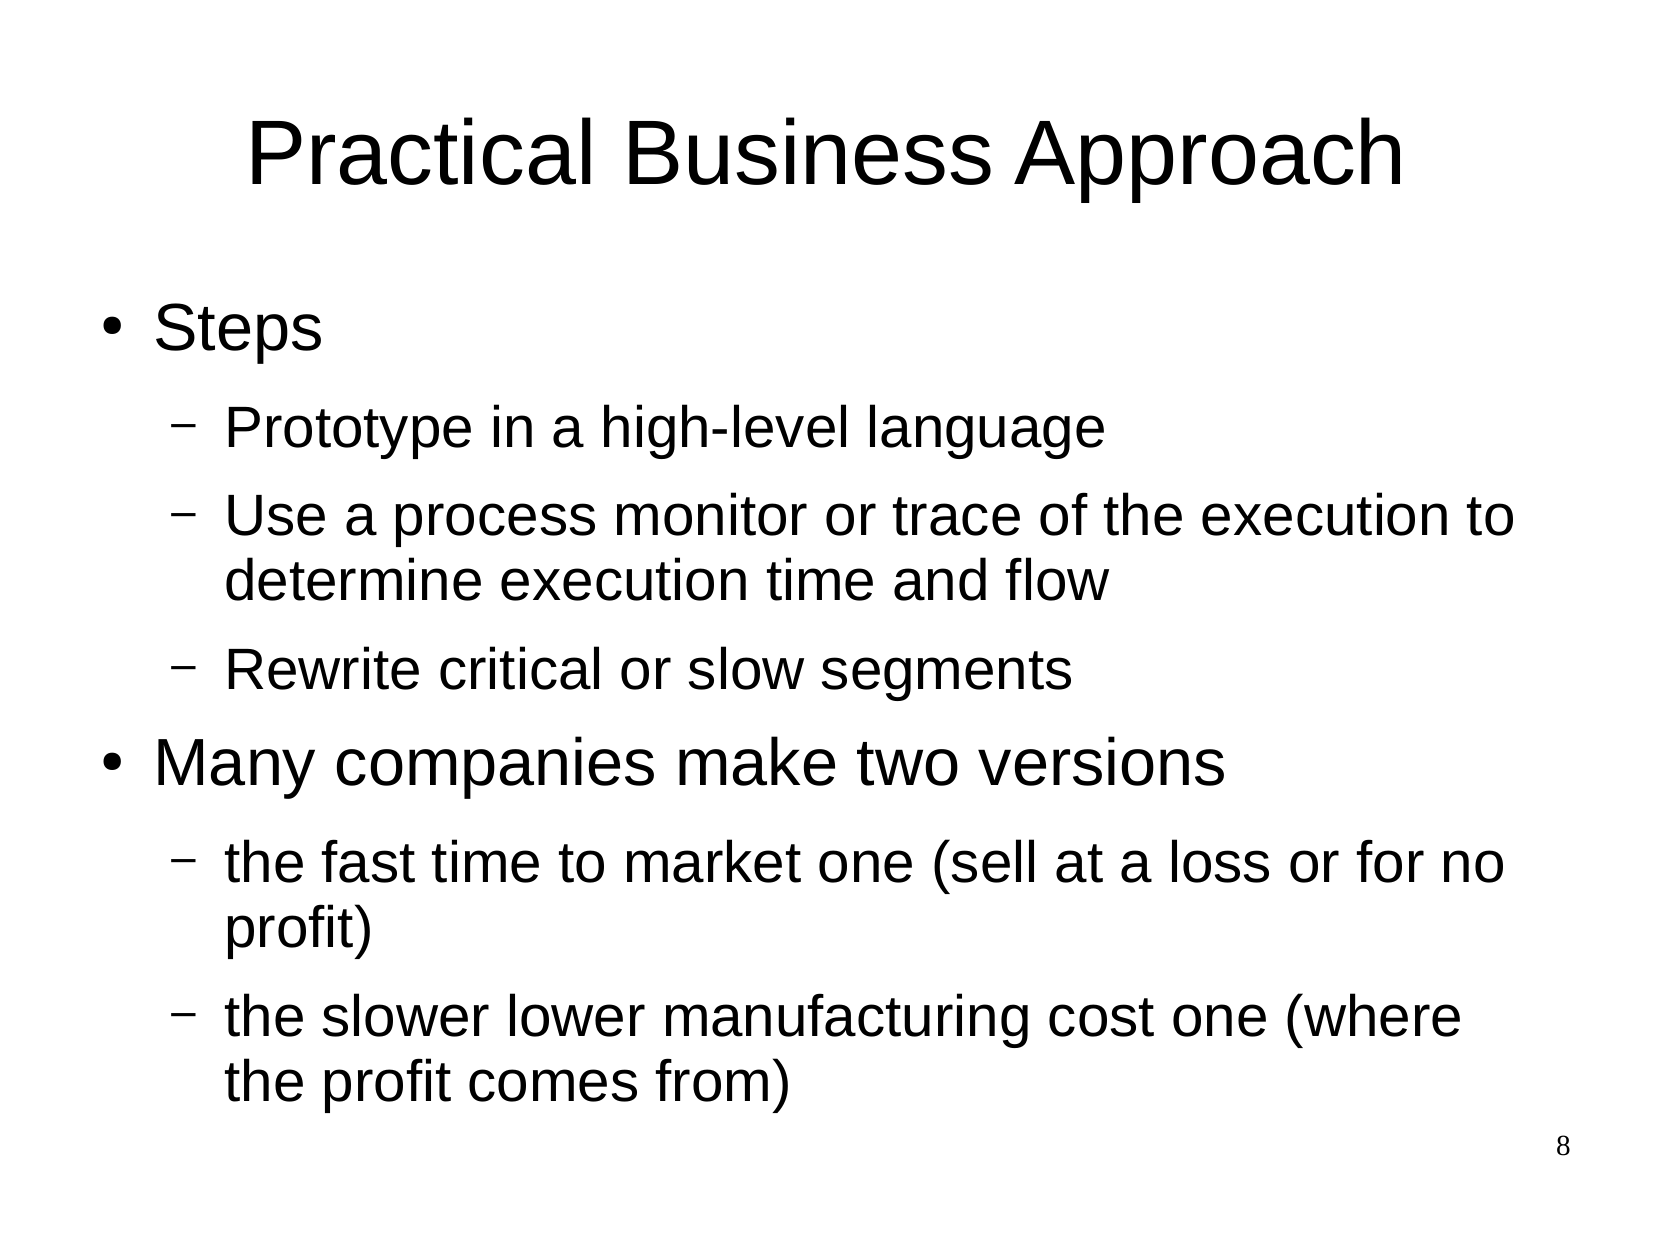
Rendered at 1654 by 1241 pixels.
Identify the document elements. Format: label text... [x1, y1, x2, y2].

title Practical Business Approach [82, 49, 1571, 257]
list Steps Prototype in a high-level language Use a process monitor or trace of the execution to determine execution time and flow Rewrite critical or slow segments Many companies make two versions the fast time to market one (sell at a loss or for no profit) the slower lower manufacturing cost one (where the profit comes from) [82, 290, 1538, 1156]
